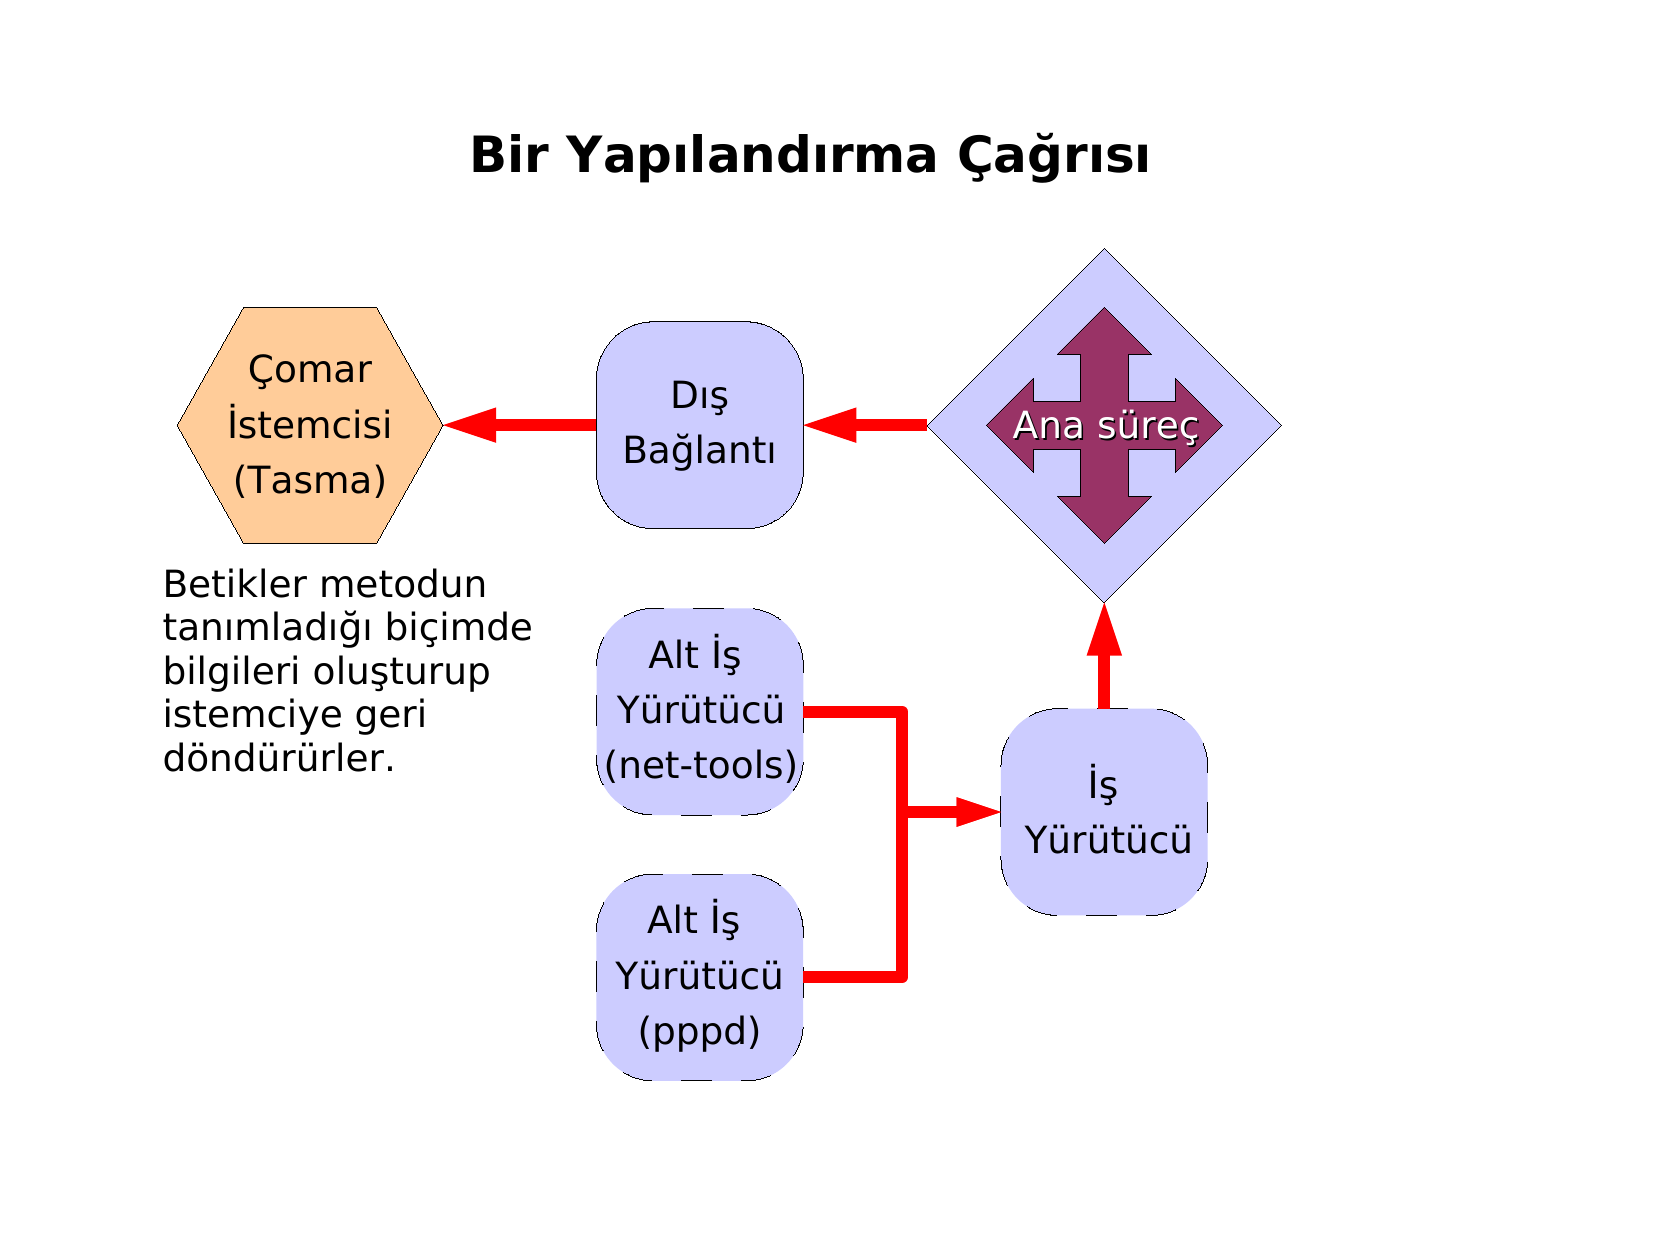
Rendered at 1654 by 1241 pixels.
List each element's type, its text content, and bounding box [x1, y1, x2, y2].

text_box [610, 796, 789, 816]
text_box [177, 363, 212, 487]
text_box Çomar İstemcisi (Tasma) [212, 340, 408, 510]
text_box [1270, 413, 1282, 437]
text_box [1004, 503, 1204, 603]
text_box [612, 874, 787, 891]
text_box Bir Yapılandırma Çağrısı [454, 118, 1168, 192]
text_box Betikler metodun tanımladığı biçimde bilgileri oluşturup istemciye geri döndürürler. [147, 555, 549, 788]
text_box Dış Bağlantı [607, 366, 793, 481]
text_box [1000, 708, 1207, 916]
text_box [613, 608, 787, 625]
text_box [610, 1061, 790, 1081]
text_box İş Yürütücü [1009, 755, 1209, 870]
text_box Alt İş Yürütücü (net-tools) [588, 625, 814, 796]
text_box [927, 248, 1253, 496]
text_box [596, 911, 600, 1044]
text_box Ana süreç [997, 396, 1270, 503]
text_box Alt İş Yürütücü (pppd) [600, 891, 826, 1061]
text_box [224, 510, 396, 544]
text_box [225, 307, 396, 340]
text_box [596, 321, 804, 529]
text_box [408, 362, 443, 488]
